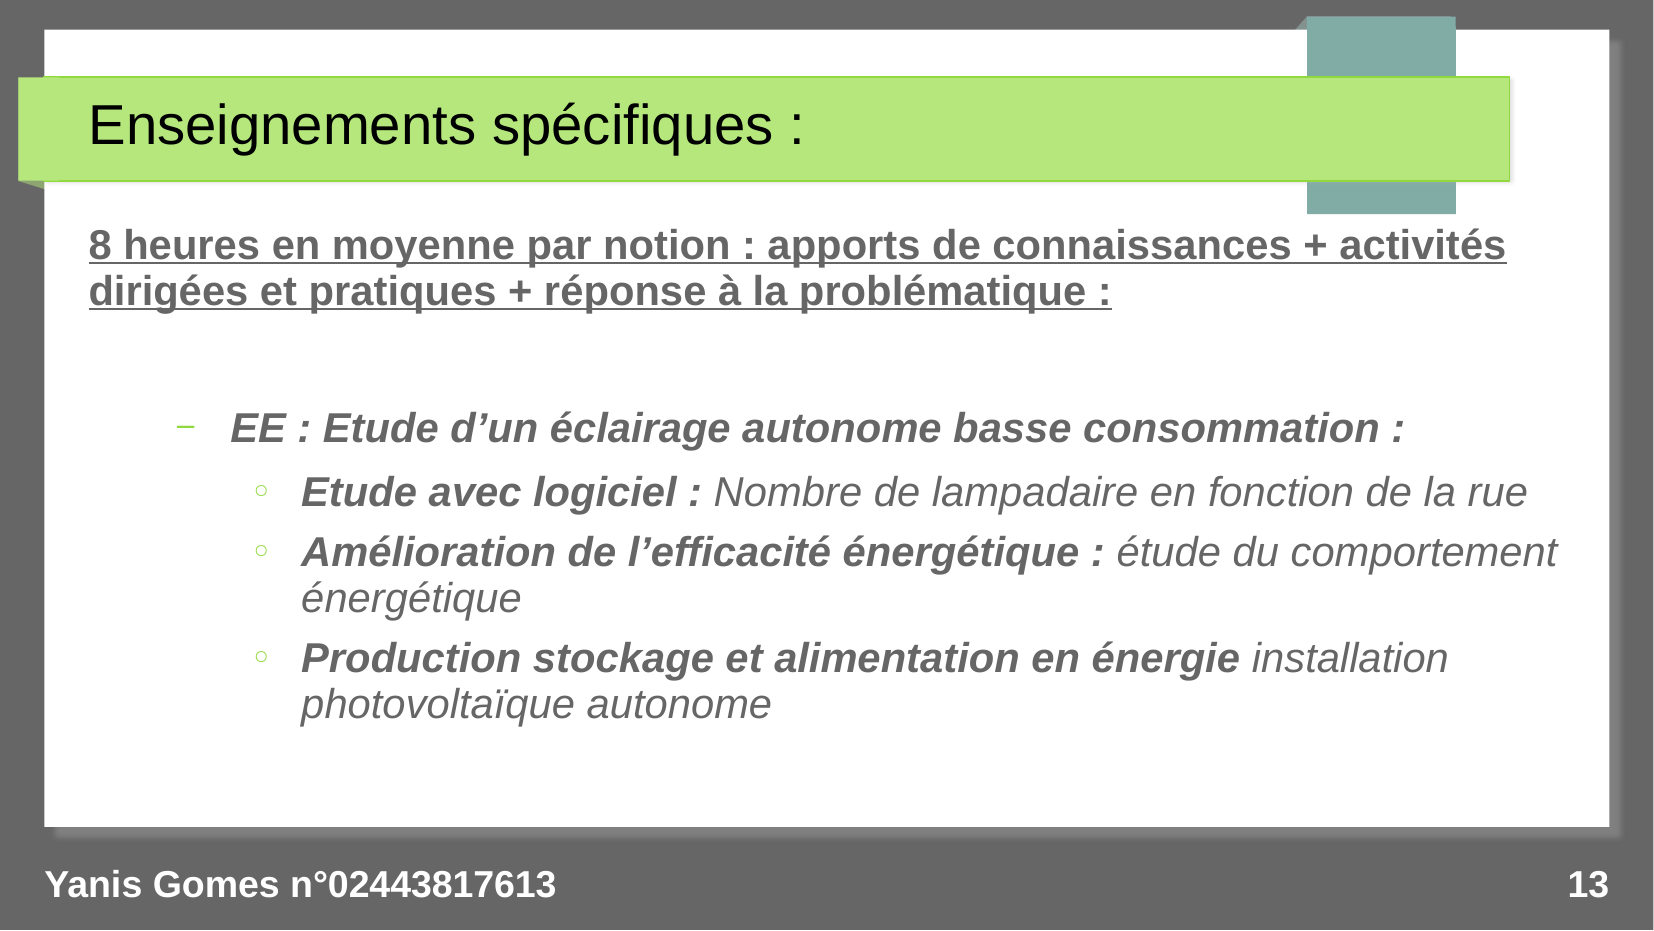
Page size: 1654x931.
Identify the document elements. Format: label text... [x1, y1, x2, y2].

title Enseignements spécifiques : [88, 73, 1506, 178]
list 8 heures en moyenne par notion : apports de connaissances + activités dirigées et pratiques + réponse à la problématique : EE : Etude d’un éclairage autonome basse consommation : Etude avec logiciel : Nombre de lampadaire en fonction de la rue Amélioration de l’efficacité énergétique : étude du comportement énergétique Production stockage et alimentation en énergie installation photovoltaïque autonome [88, 221, 1565, 798]
text_box <numéro> [974, 856, 1625, 916]
text_box Yanis Gomes n°02443817613 [29, 856, 680, 916]
